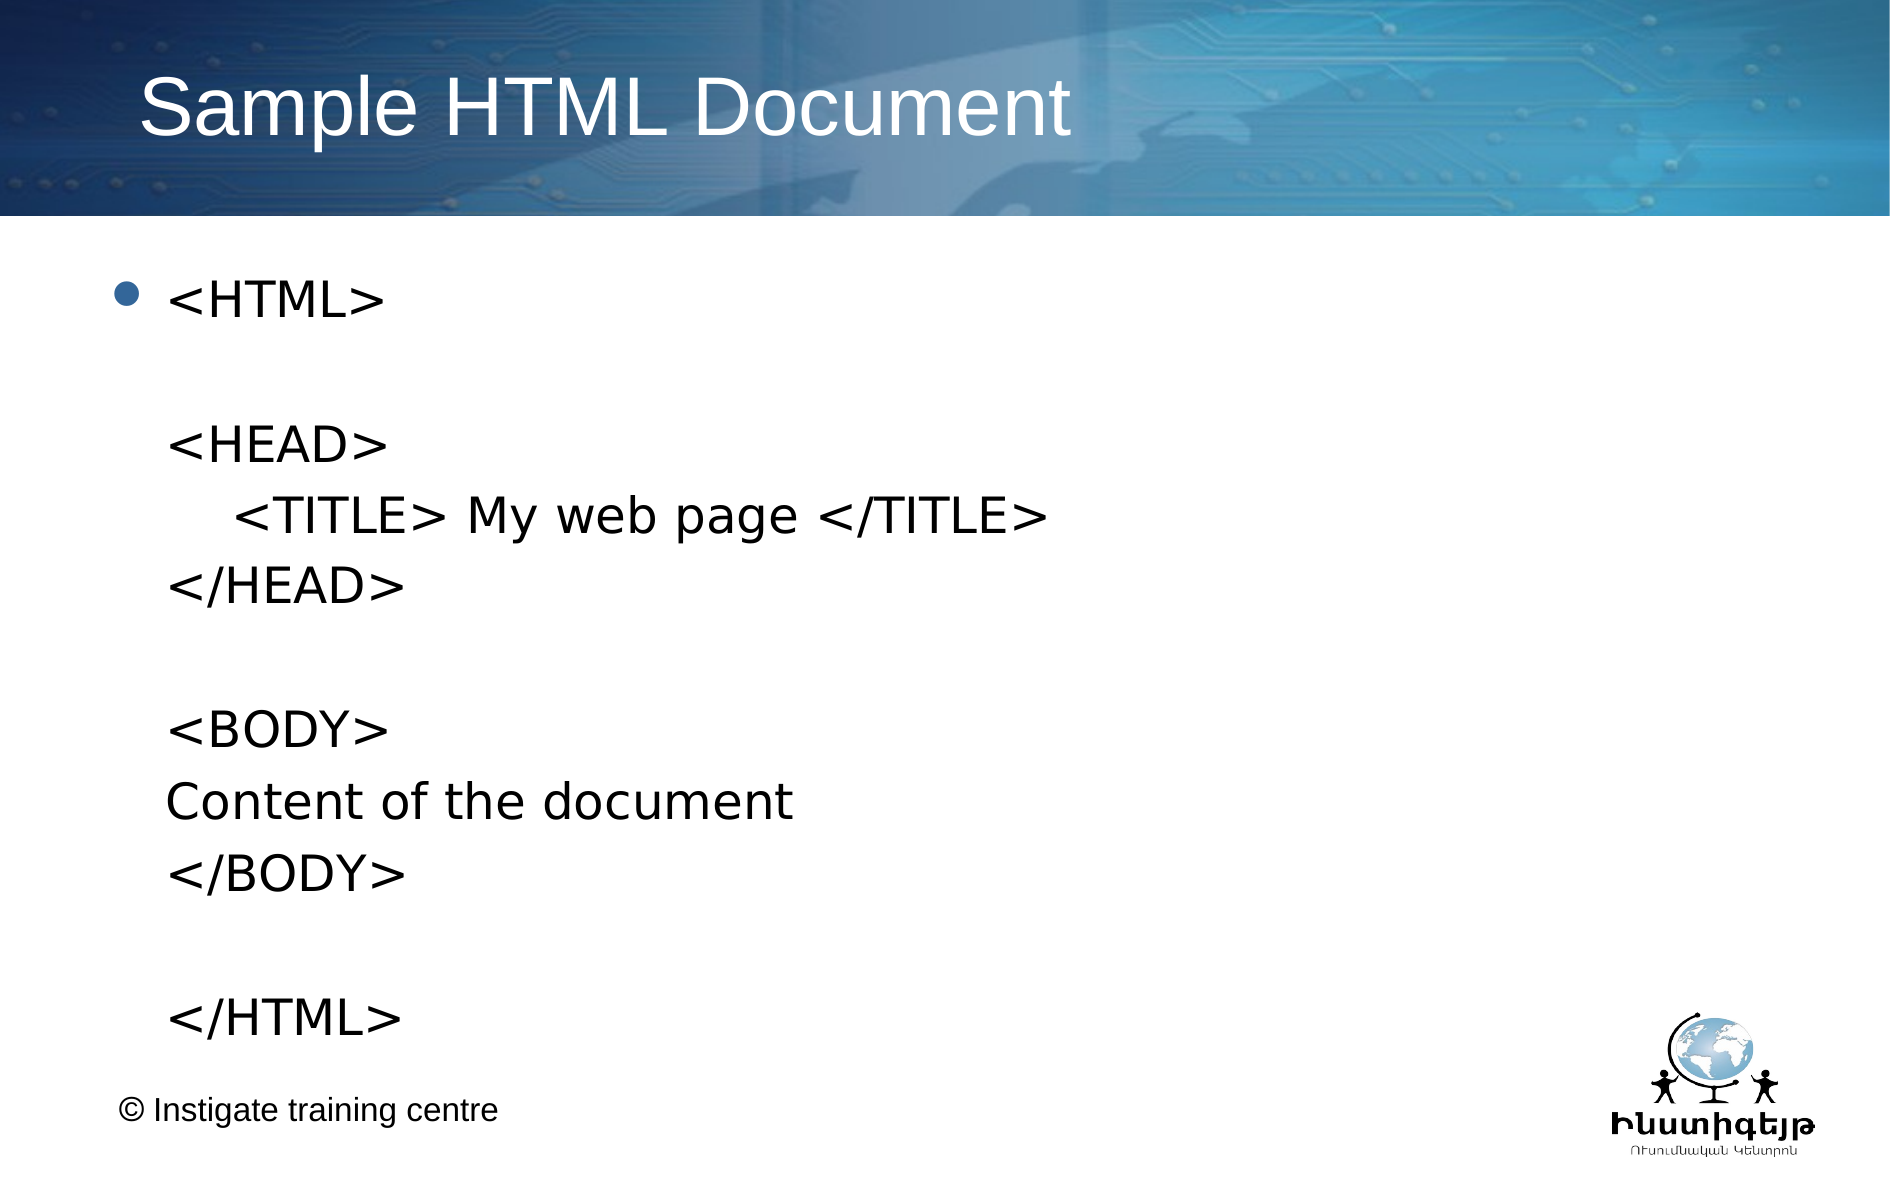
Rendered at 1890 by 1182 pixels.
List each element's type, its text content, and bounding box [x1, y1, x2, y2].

list <HTML> <HEAD> <TITLE> My web page </TITLE> </HEAD> <BODY> Content of the document </BODY> </HTML> [110, 276, 1801, 306]
picture [1612, 1012, 1815, 1157]
picture [0, 0, 1890, 216]
